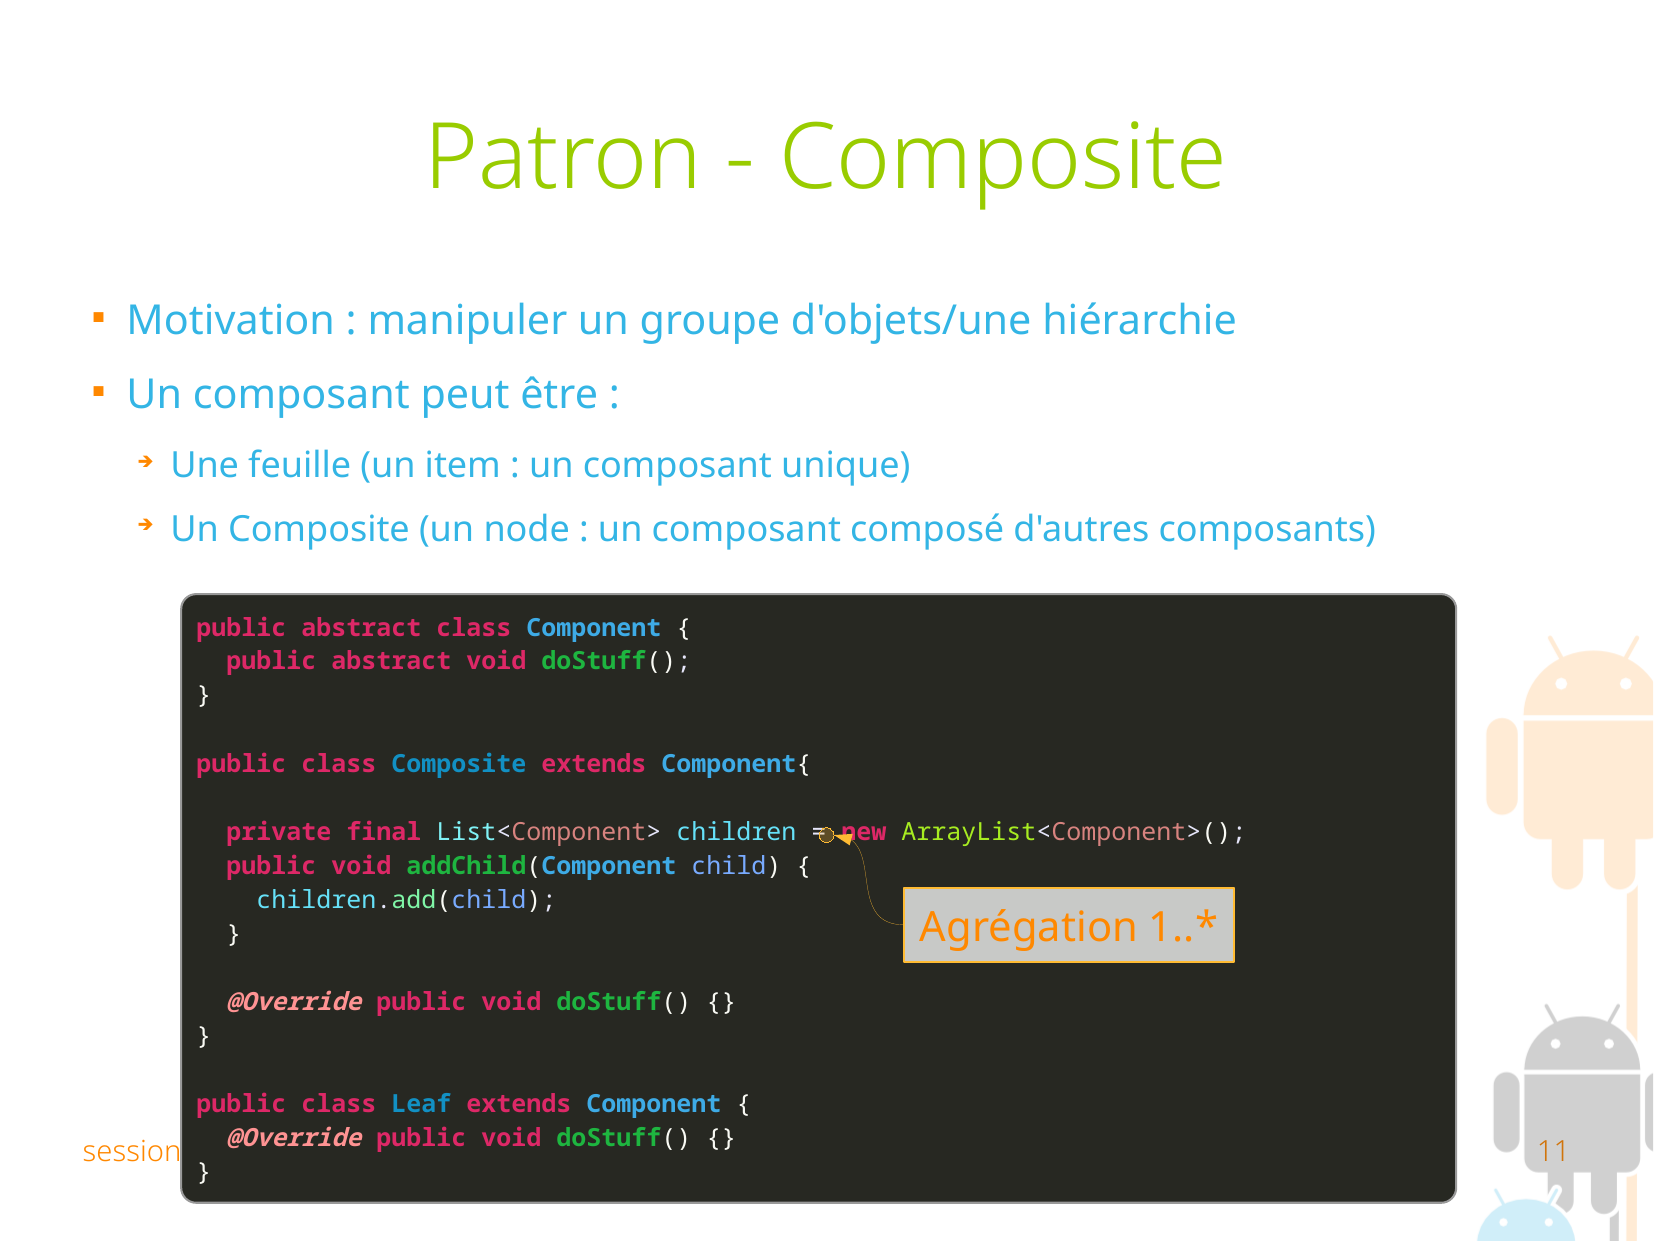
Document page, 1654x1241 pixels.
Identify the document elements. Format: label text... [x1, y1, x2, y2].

list Motivation : manipuler un groupe d'objets/une hiérarchie Un composant peut être : Une feuille (un item : un composant unique) Un Composite (un node : un composant composé d'autres composants) [82, 290, 1571, 556]
text_box [819, 827, 834, 843]
picture [905, 889, 1233, 961]
text_box public abstract class Component { public abstract void doStuff(); } public class Composite extends Component{ private final List<Component> children = new ArrayList<Component>(); public void addChild(Component child) { children.add(child); } @Override public void doStuff() {} } public class Leaf extends Component { @Override public void doStuff() {} } [181, 594, 1457, 1123]
picture [240, 423, 1654, 1241]
text_box Agrégation 1..* [903, 887, 1213, 954]
title Patron - Composite [82, 49, 1571, 257]
